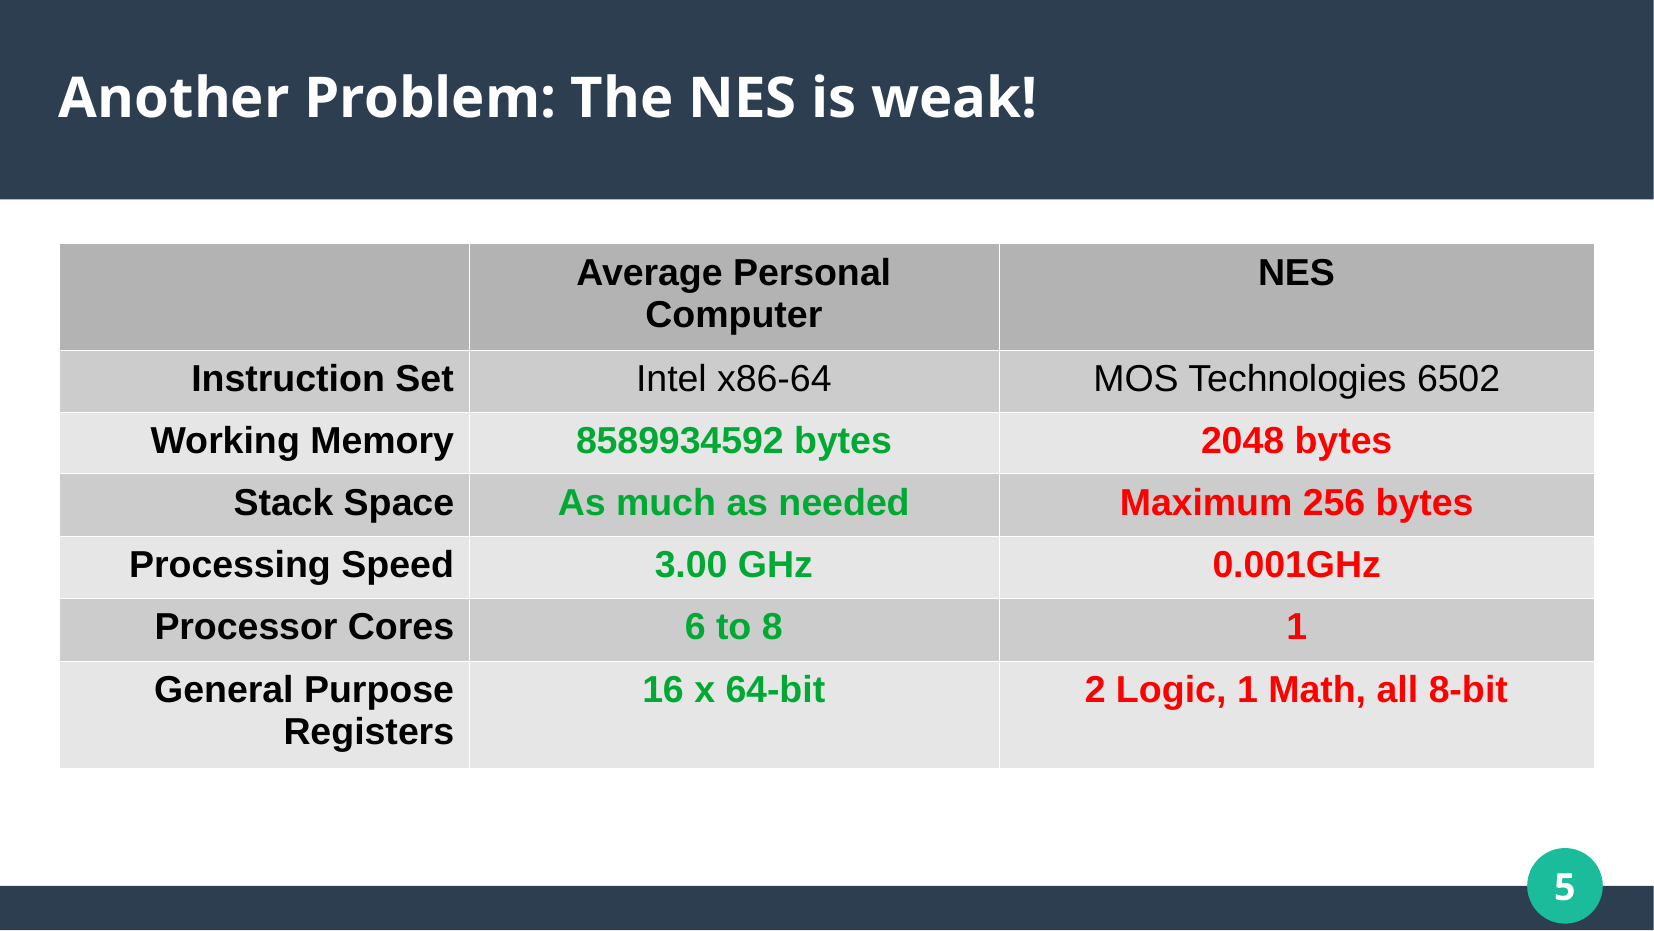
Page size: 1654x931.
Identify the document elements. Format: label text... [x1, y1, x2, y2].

table_cell 6 to 8 [470, 599, 999, 661]
title Another Problem: The NES is weak! [59, 37, 1595, 155]
table_cell Intel x86-64 [470, 351, 999, 412]
table_cell 2 Logic, 1 Math, all 8-bit [1000, 662, 1594, 768]
table_header [60, 244, 469, 350]
table_cell 2048 bytes [1000, 413, 1594, 473]
table_header Average Personal Computer [470, 244, 999, 350]
table_cell Processor Cores [60, 599, 469, 661]
table_cell General Purpose Registers [60, 662, 469, 768]
table_cell 0.001GHz [1000, 537, 1594, 598]
table_cell Working Memory [60, 413, 469, 473]
table_header NES [1000, 244, 1594, 350]
table_cell Processing Speed [60, 537, 469, 598]
table_cell 8589934592 bytes [470, 413, 999, 473]
table_cell MOS Technologies 6502 [1000, 351, 1594, 412]
table_cell 16 x 64-bit [470, 662, 999, 768]
table_cell 3.00 GHz [470, 537, 999, 598]
table_cell Maximum 256 bytes [1000, 474, 1594, 536]
table_cell Instruction Set [60, 351, 469, 412]
table_cell As much as needed [470, 474, 999, 536]
table_cell 1 [1000, 599, 1594, 661]
table_cell Stack Space [60, 474, 469, 536]
